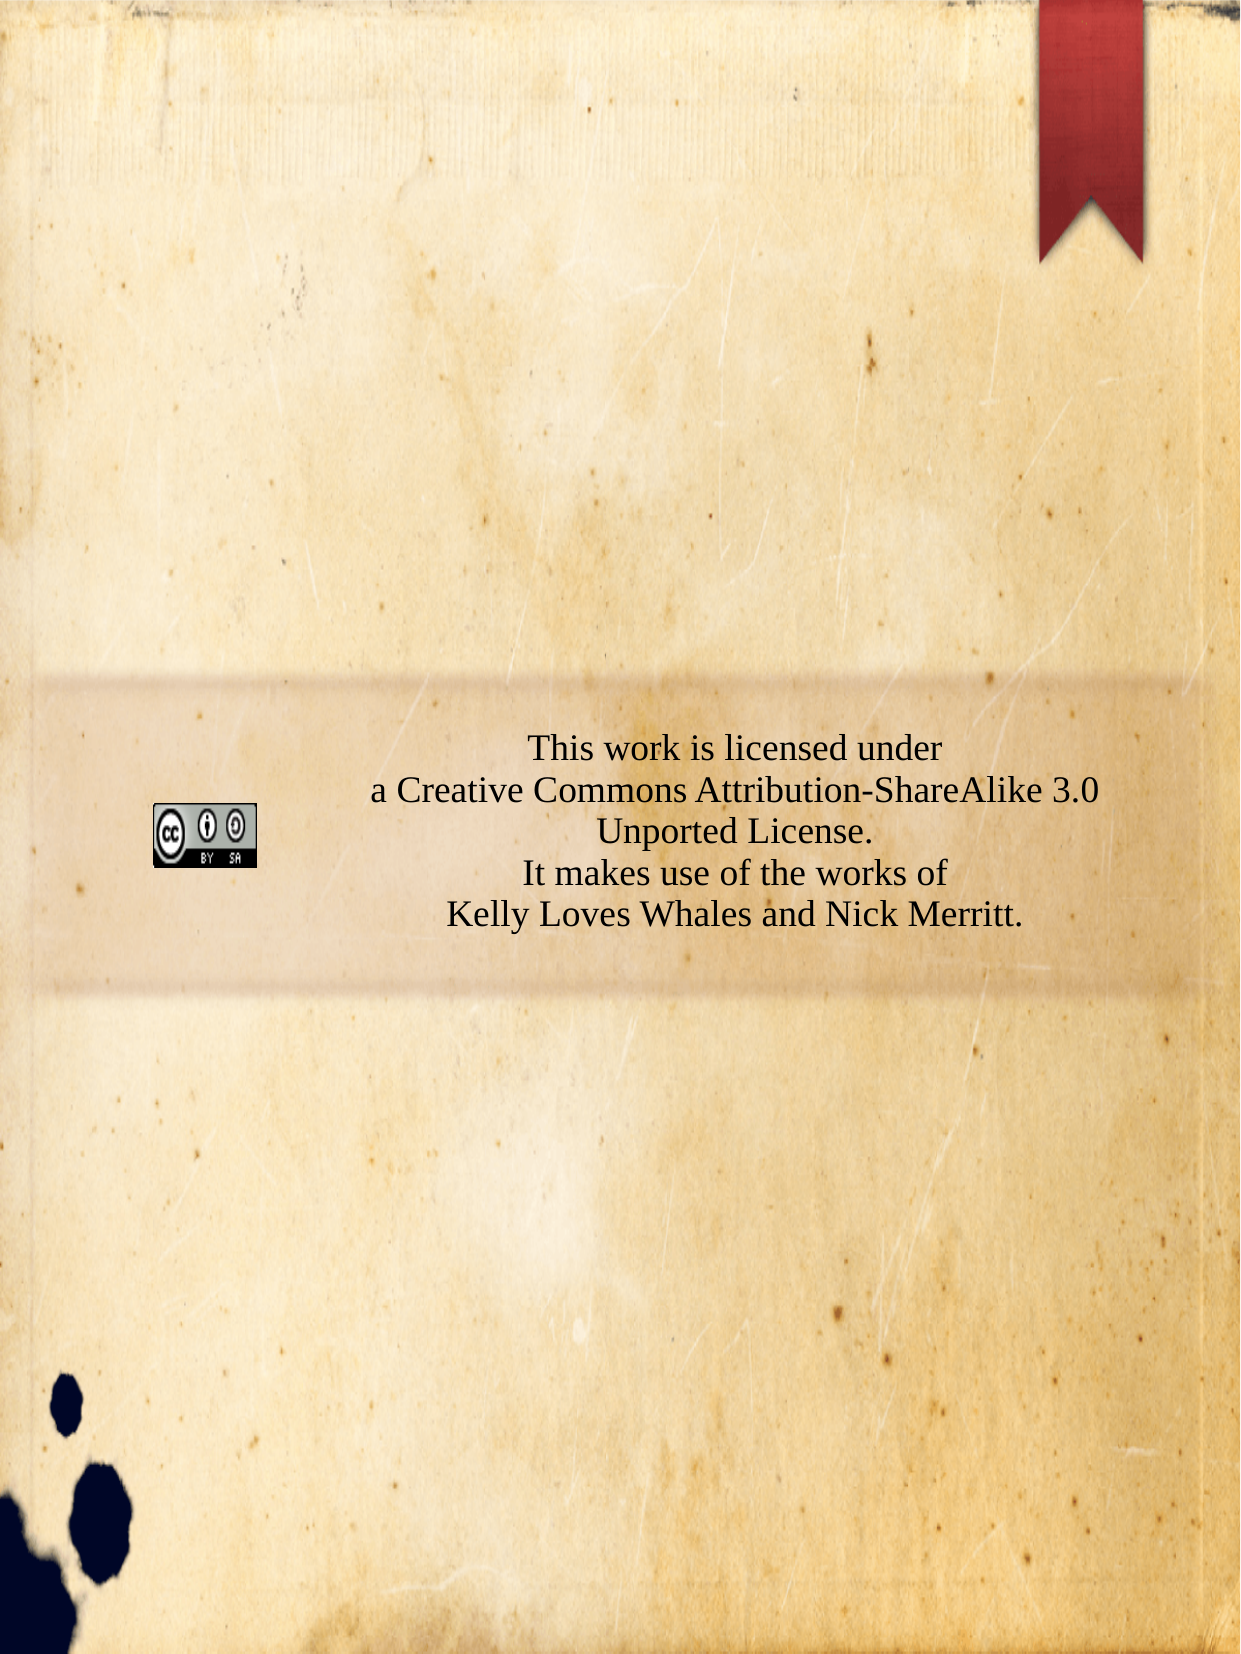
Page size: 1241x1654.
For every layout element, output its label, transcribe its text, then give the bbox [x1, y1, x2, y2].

picture [0, 0, 1241, 1654]
title This work is licensed under a Creative Commons Attribution-ShareAlike 3.0 Unported License. It makes use of the works of Kelly Loves Whales and Nick Merritt. [323, 692, 1148, 969]
